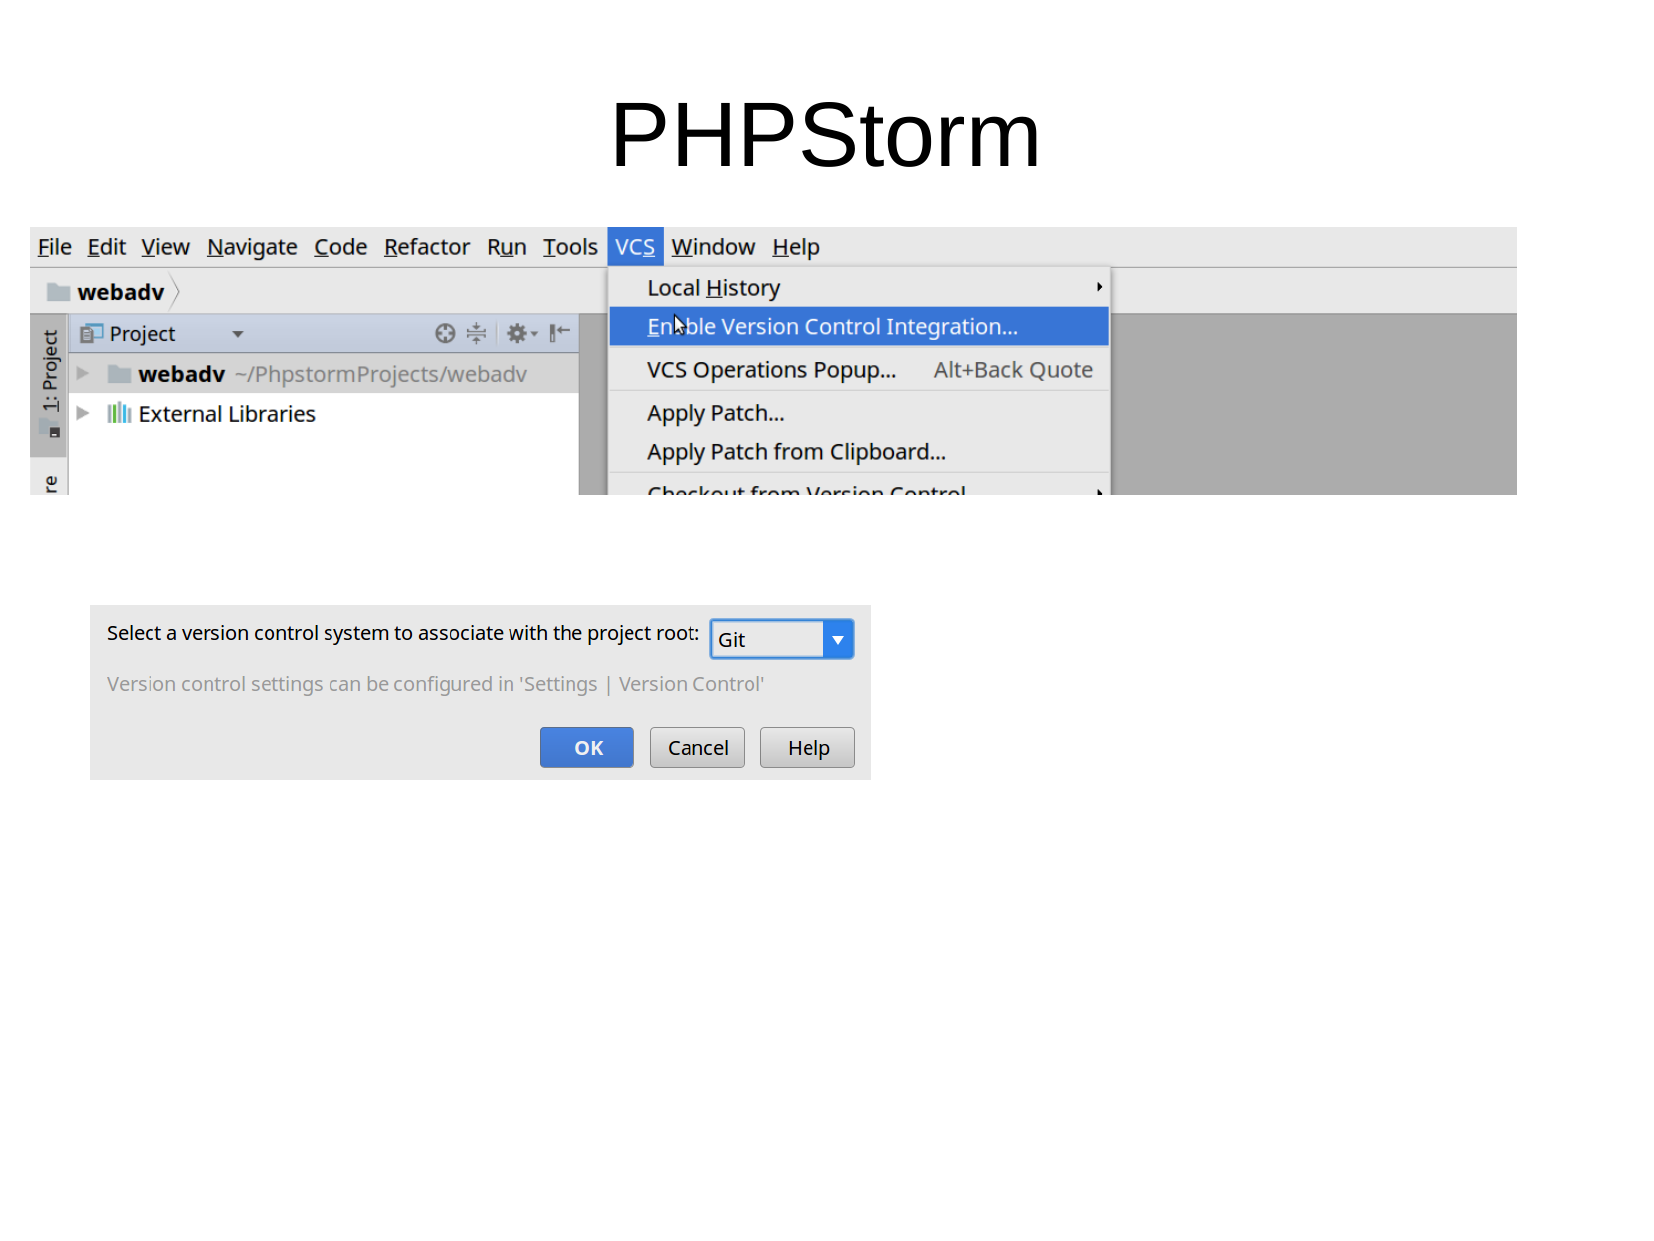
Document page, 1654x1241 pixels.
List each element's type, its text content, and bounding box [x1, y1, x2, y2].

title PHPStorm [82, 31, 1571, 239]
picture [90, 605, 871, 781]
picture [30, 227, 1517, 496]
